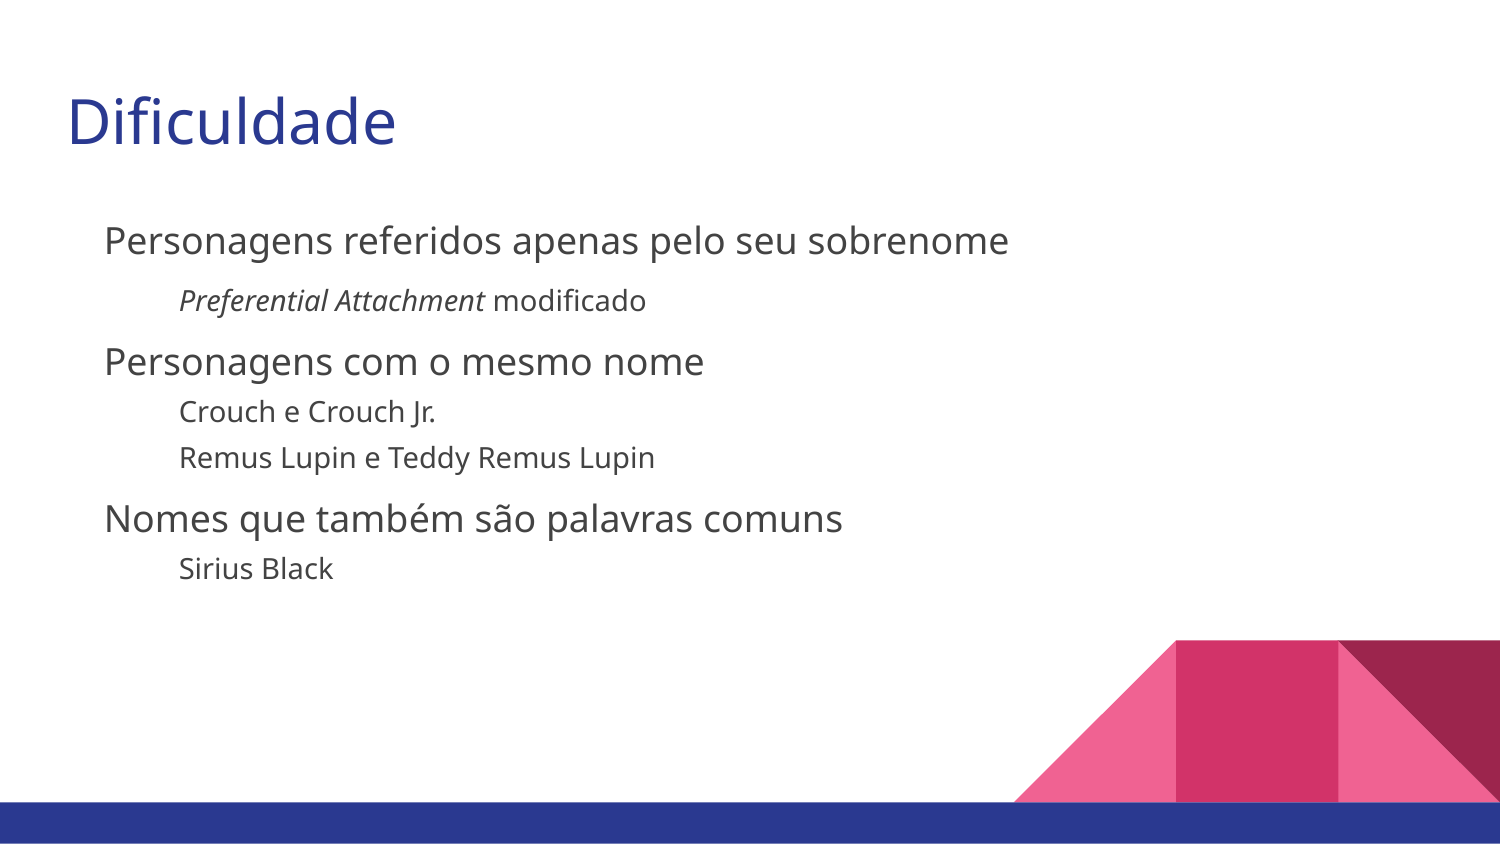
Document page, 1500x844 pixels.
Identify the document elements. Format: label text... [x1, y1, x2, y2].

list Personagens referidos apenas pelo seu sobrenome Preferential Attachment modificado Personagens com o mesmo nome Crouch e Crouch Jr. Remus Lupin e Teddy Remus Lupin Nomes que também são palavras comuns Sirius Black [51, 201, 1449, 750]
title Dificuldade [51, 67, 1449, 167]
